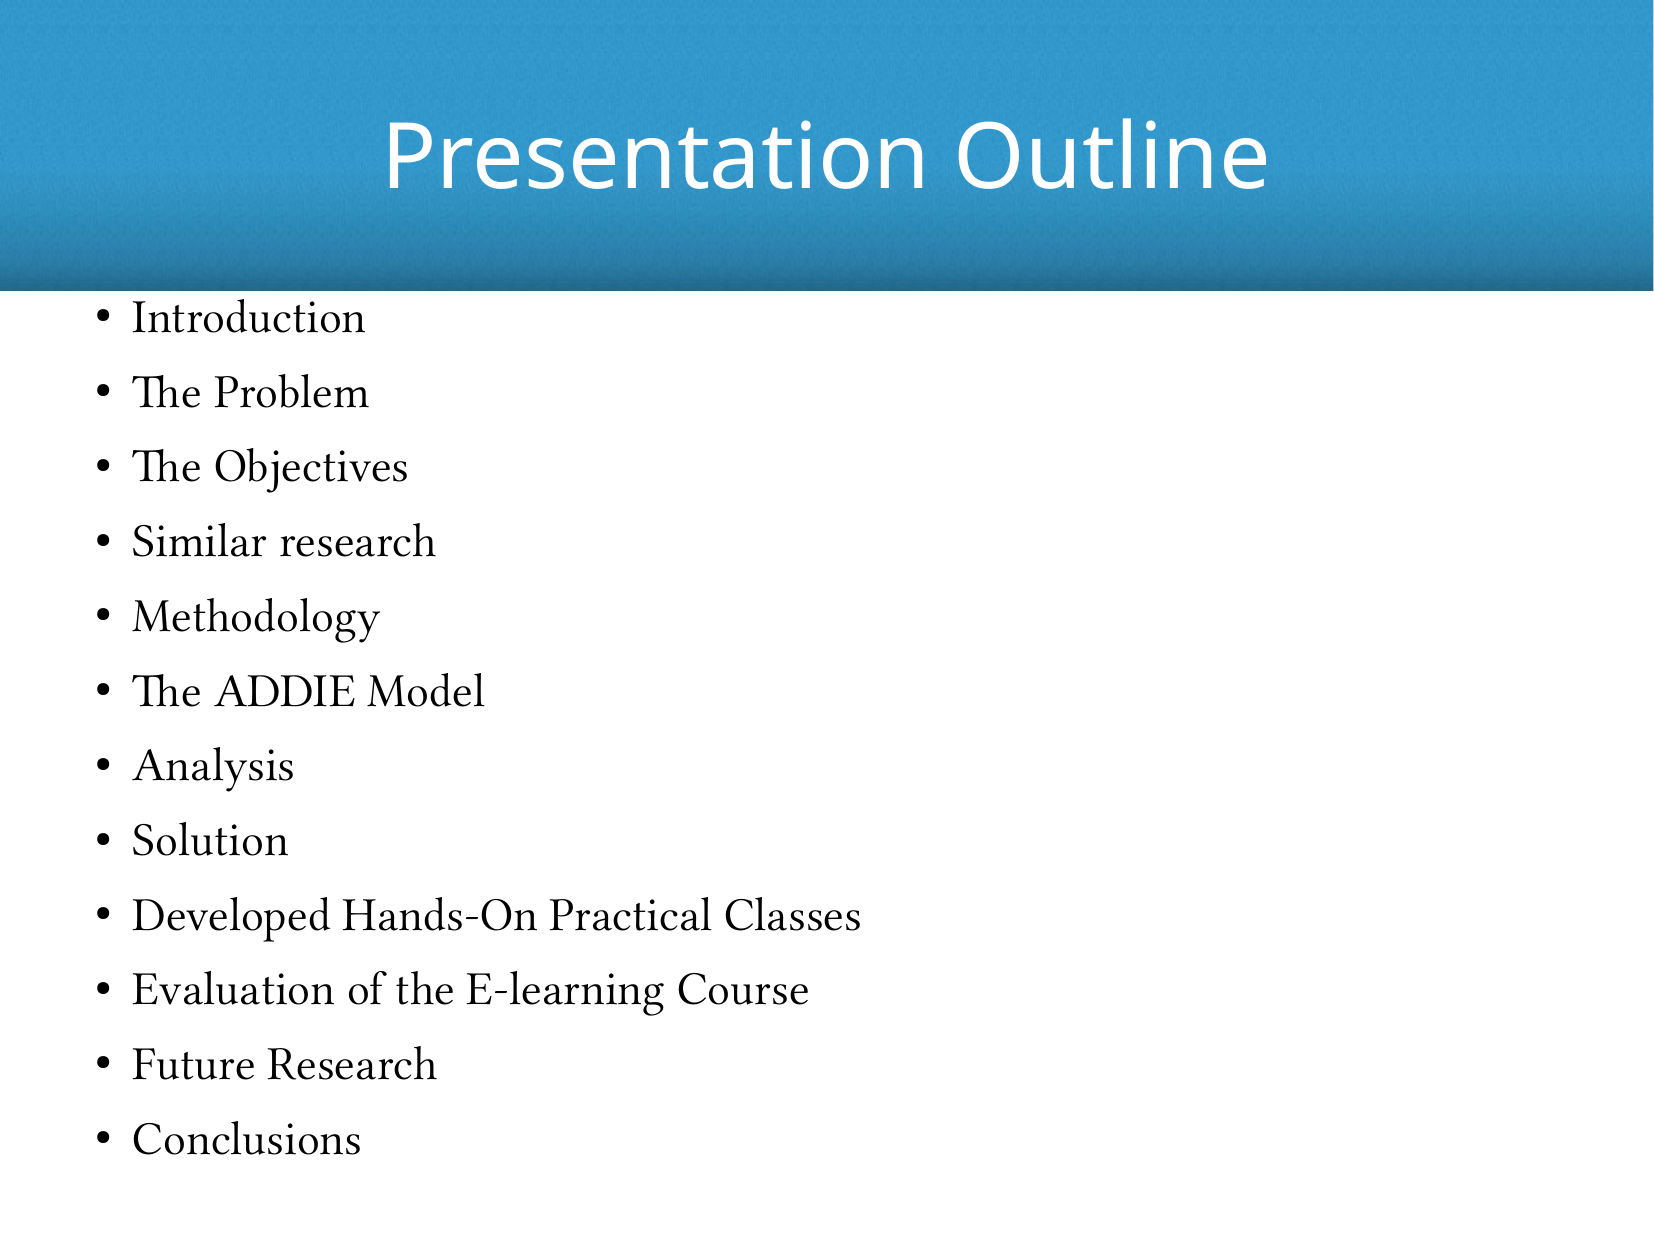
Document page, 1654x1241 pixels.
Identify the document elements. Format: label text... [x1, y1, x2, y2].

picture [0, 0, 1654, 291]
list Introduction The Problem The Objectives Similar research Methodology The ADDIE Model Analysis Solution Developed Hands-On Practical Classes Evaluation of the E-learning Course Future Research Conclusions [82, 290, 1538, 1170]
title Presentation Outline [82, 49, 1571, 257]
